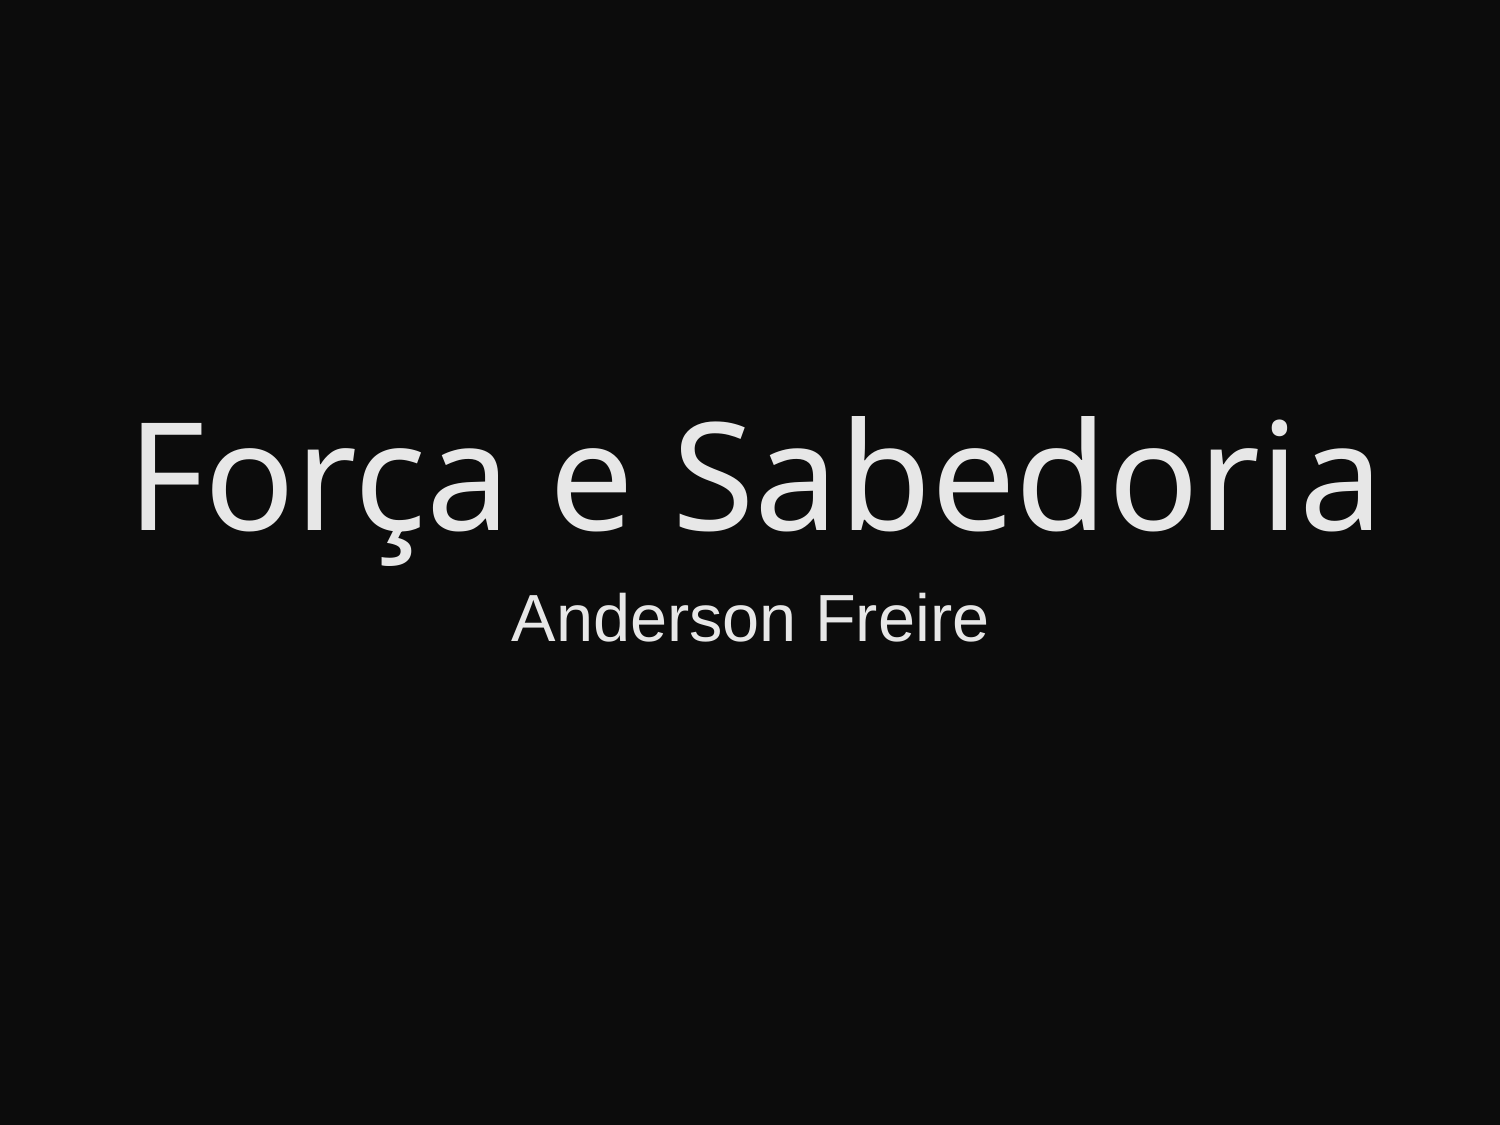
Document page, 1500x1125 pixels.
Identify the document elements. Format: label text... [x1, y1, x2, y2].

subtitle Anderson Freire [225, 566, 1276, 855]
title Força e Sabedoria [23, 349, 1489, 591]
